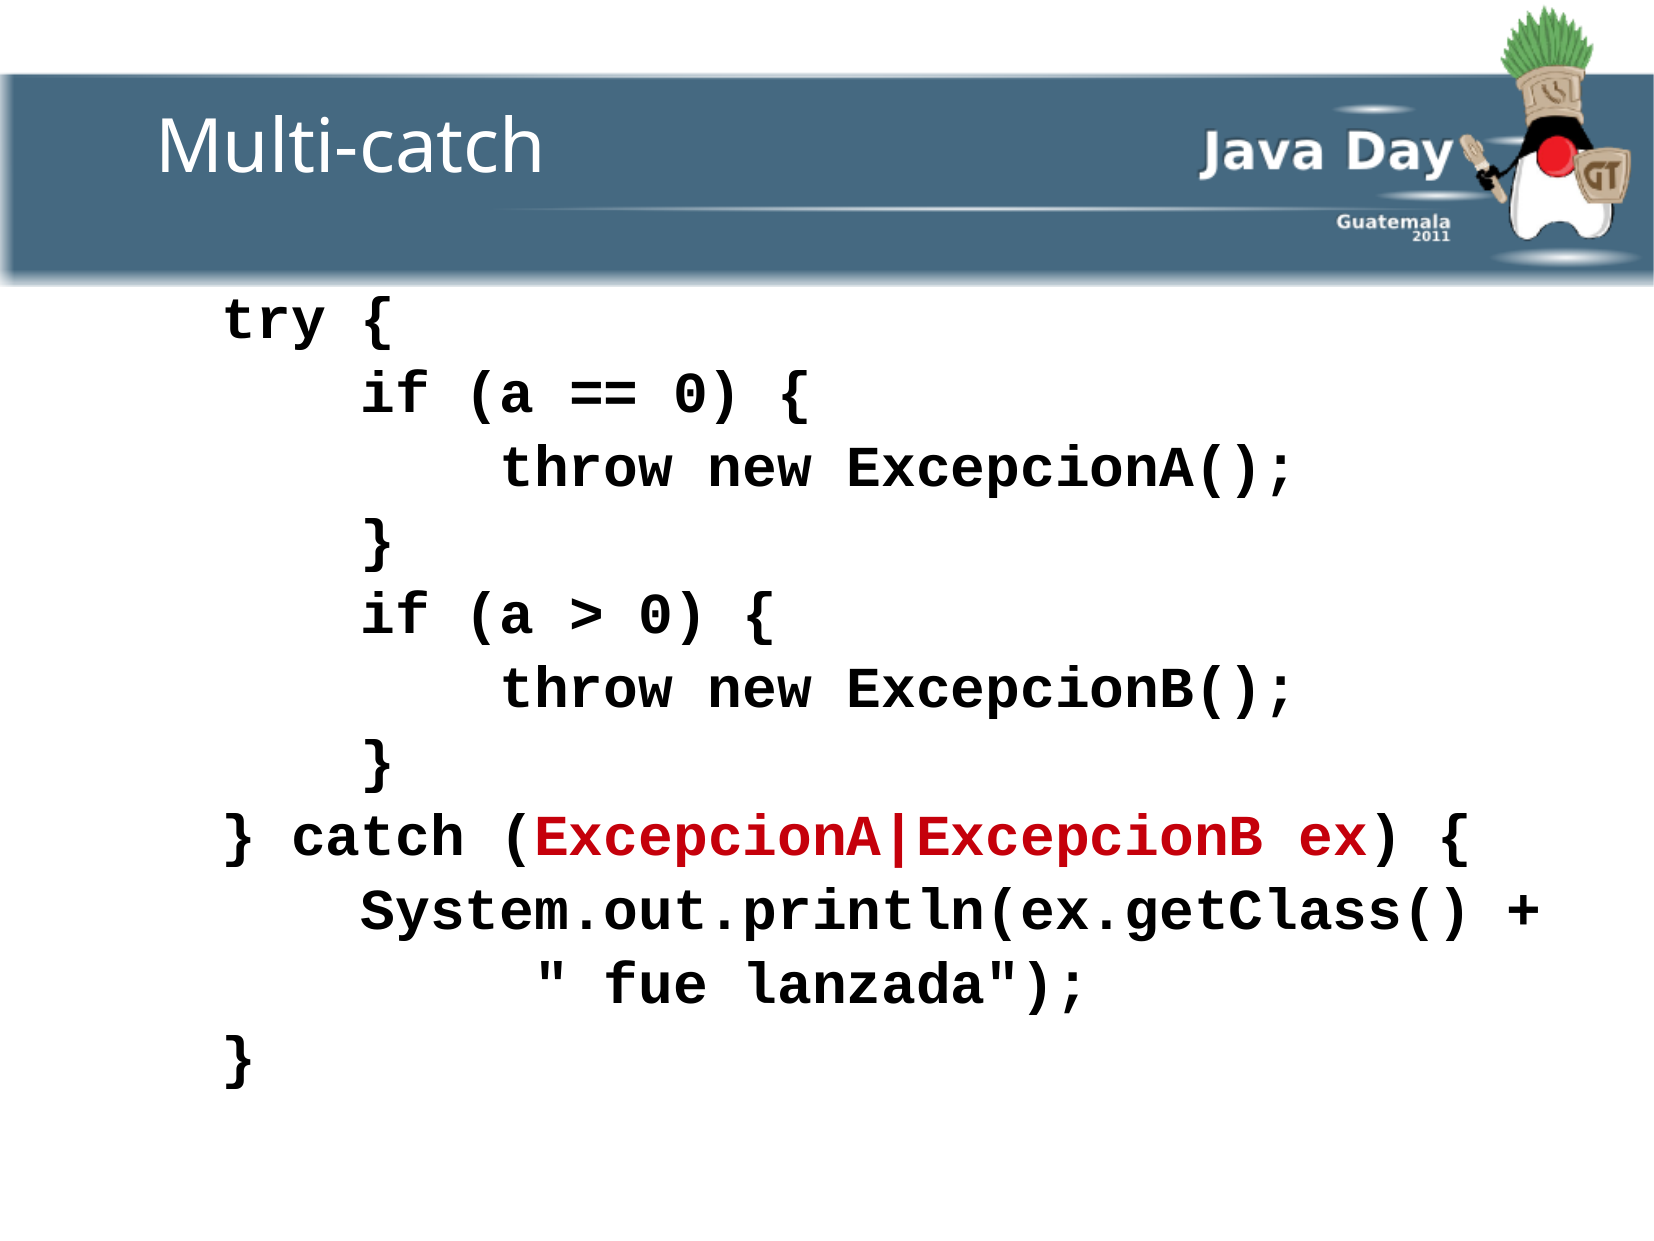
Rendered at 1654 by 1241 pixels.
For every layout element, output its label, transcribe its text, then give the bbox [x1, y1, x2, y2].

title Multi-catch [154, 94, 1527, 198]
picture [0, 3, 1654, 287]
list try { if (a == 0) { throw new ExcepcionA(); } if (a > 0) { throw new ExcepcionB(); } } catch (ExcepcionA|ExcepcionB ex) { System.out.println(ex.getClass() + " fue lanzada"); } [82, 290, 1571, 1109]
